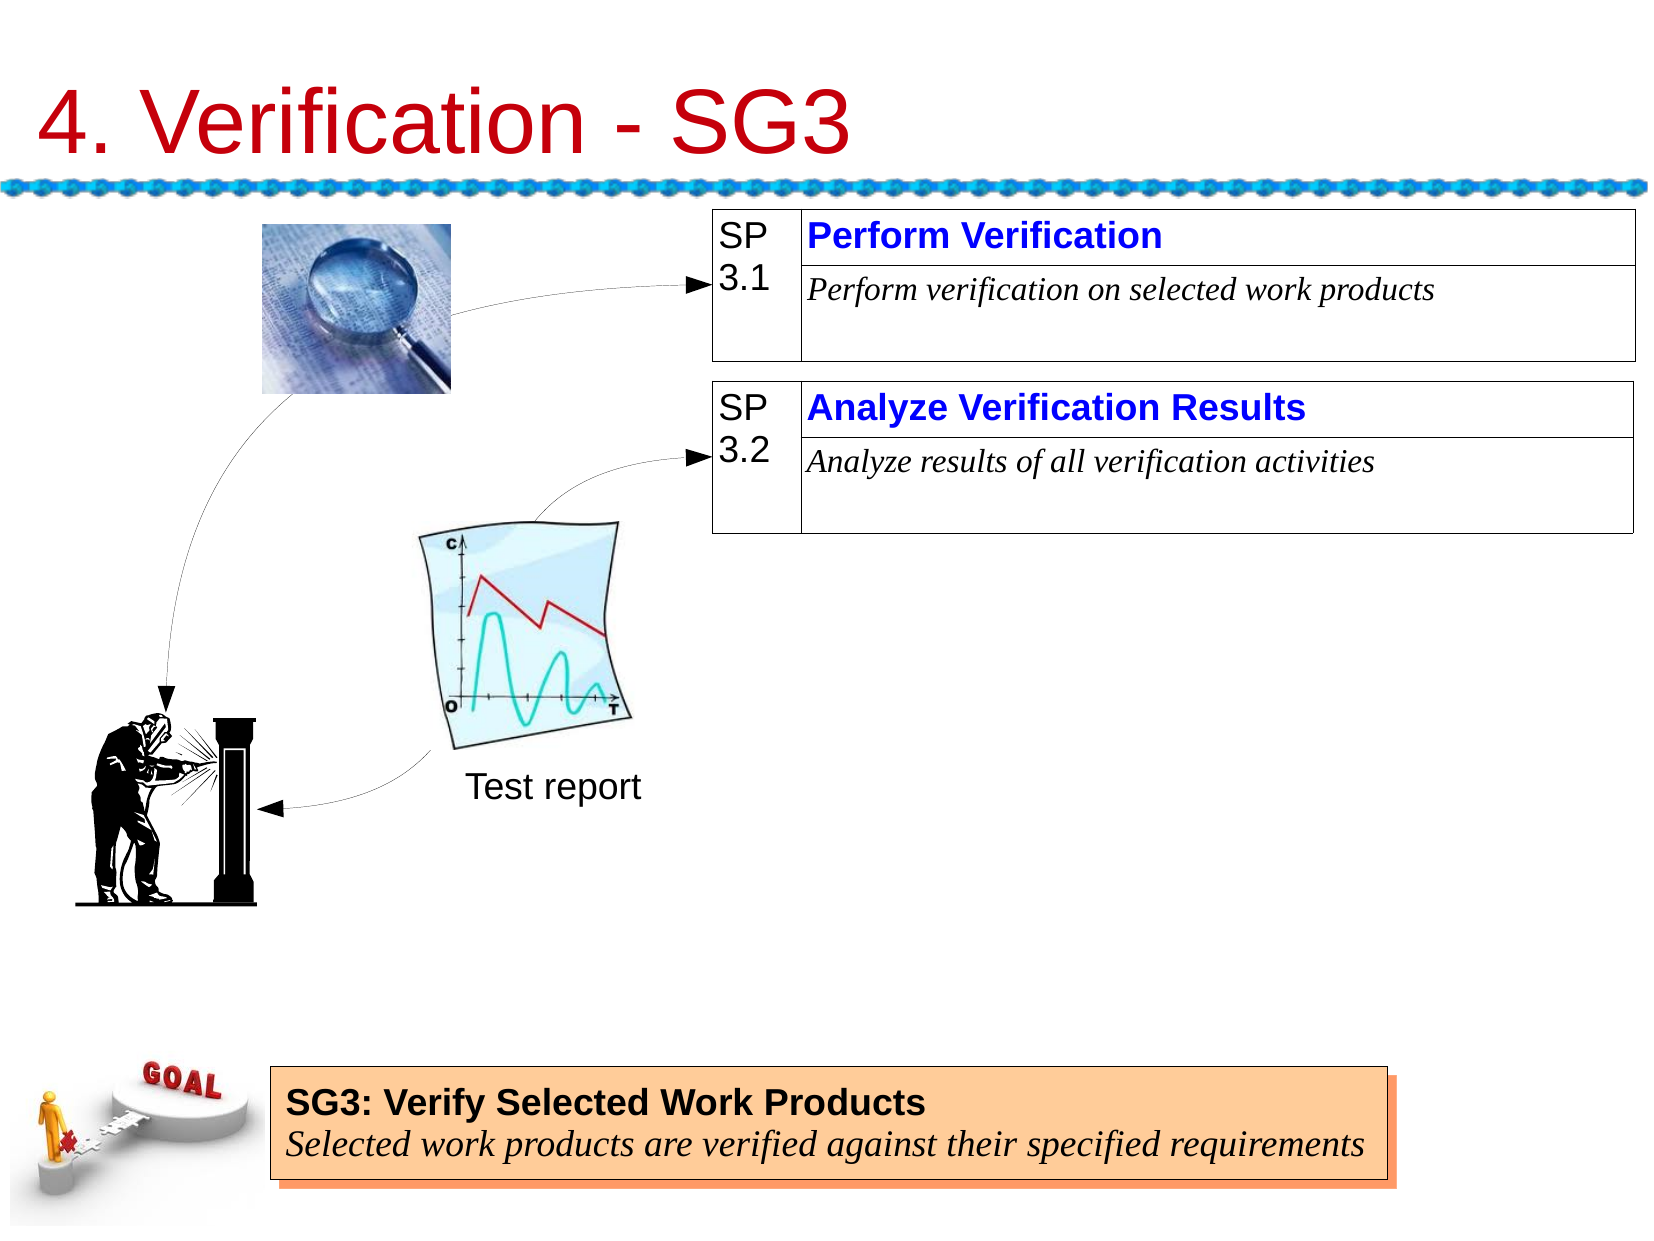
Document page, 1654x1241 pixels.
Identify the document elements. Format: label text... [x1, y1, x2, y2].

table_cell Analyze results of all verification activities [802, 438, 1633, 533]
text_box Test report [450, 757, 713, 815]
picture [75, 712, 257, 907]
title 4. Verification - SG3 [37, 37, 1651, 208]
table_header SP 3.1 [713, 210, 801, 361]
table_cell Perform verification on selected work products [802, 266, 1635, 361]
table_header Perform Verification [802, 210, 1635, 265]
picture [262, 224, 451, 394]
table_header Analyze Verification Results [802, 382, 1633, 437]
picture [10, 1035, 265, 1226]
table_header SP 3.2 [713, 382, 801, 533]
text_box SG3: Verify Selected Work Products Selected work products are verified against their specified requirements [270, 1066, 1388, 1180]
picture [375, 521, 676, 751]
picture [0, 178, 37, 199]
